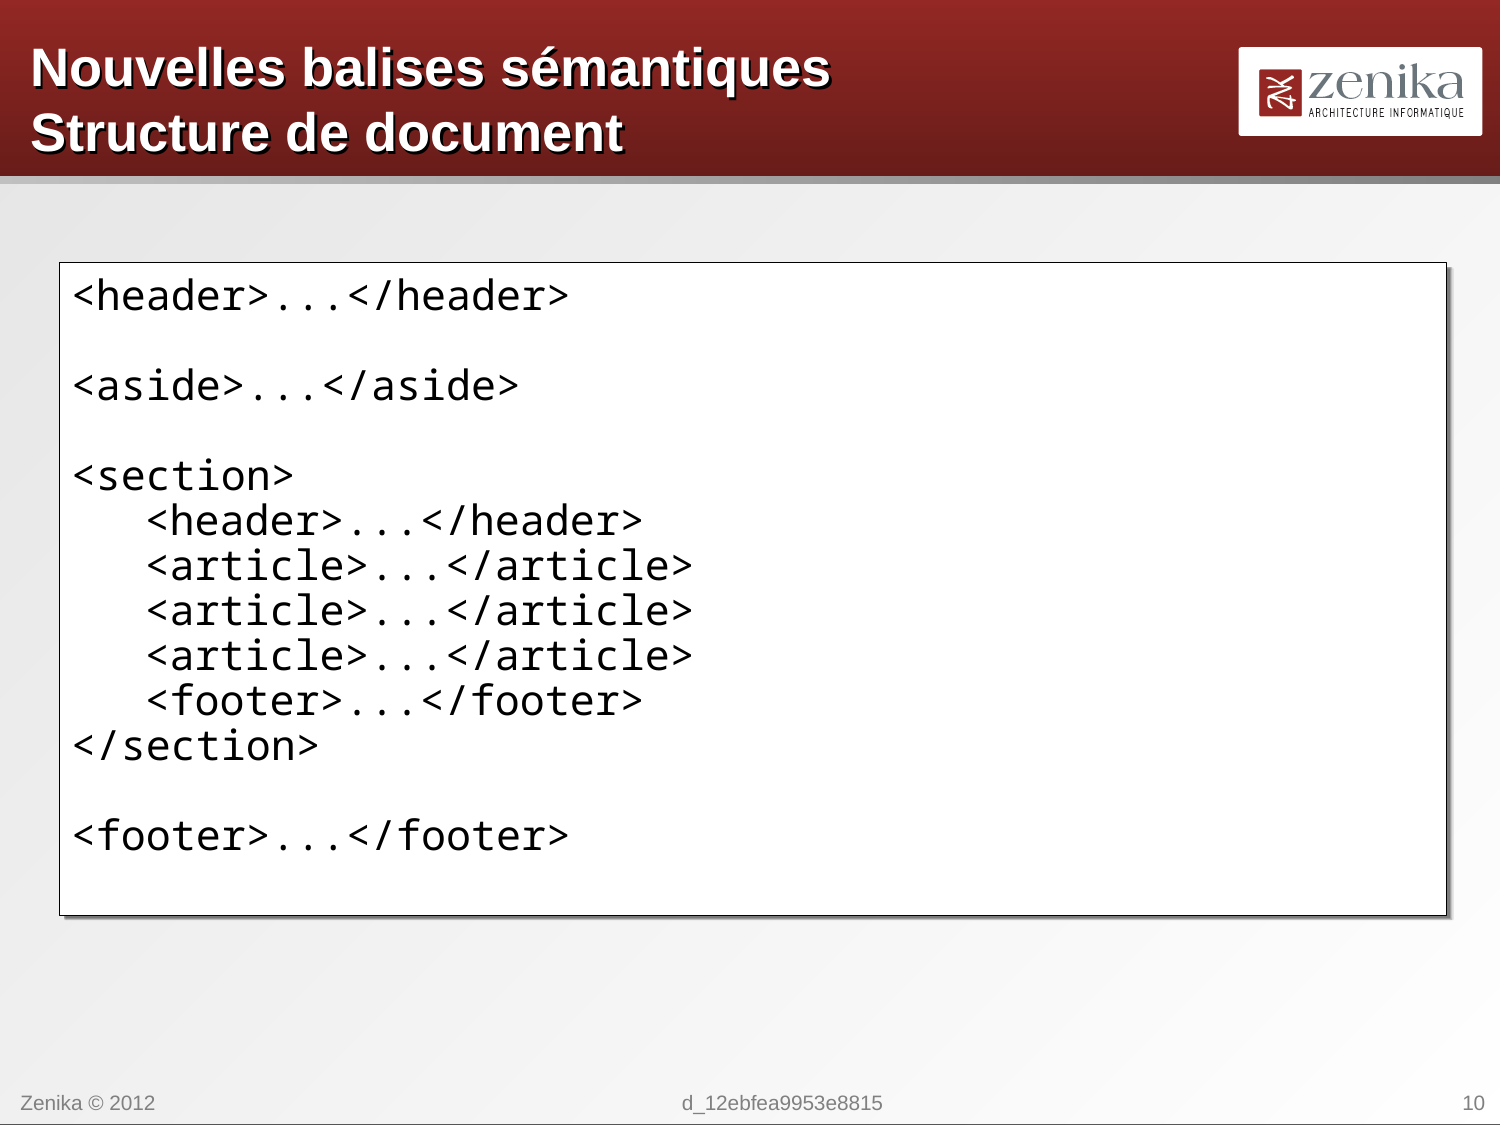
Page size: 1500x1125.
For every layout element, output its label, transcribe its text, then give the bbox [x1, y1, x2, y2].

picture [1257, 58, 1464, 125]
title Nouvelles balises sémantiques Structure de document [30, 15, 1155, 180]
text_box <header>...</header> <aside>...</aside> <section> <header>...</header> <article>...</article> <article>...</article> <article>...</article> <footer>...</footer> </section> <footer>...</footer> [59, 262, 1447, 916]
